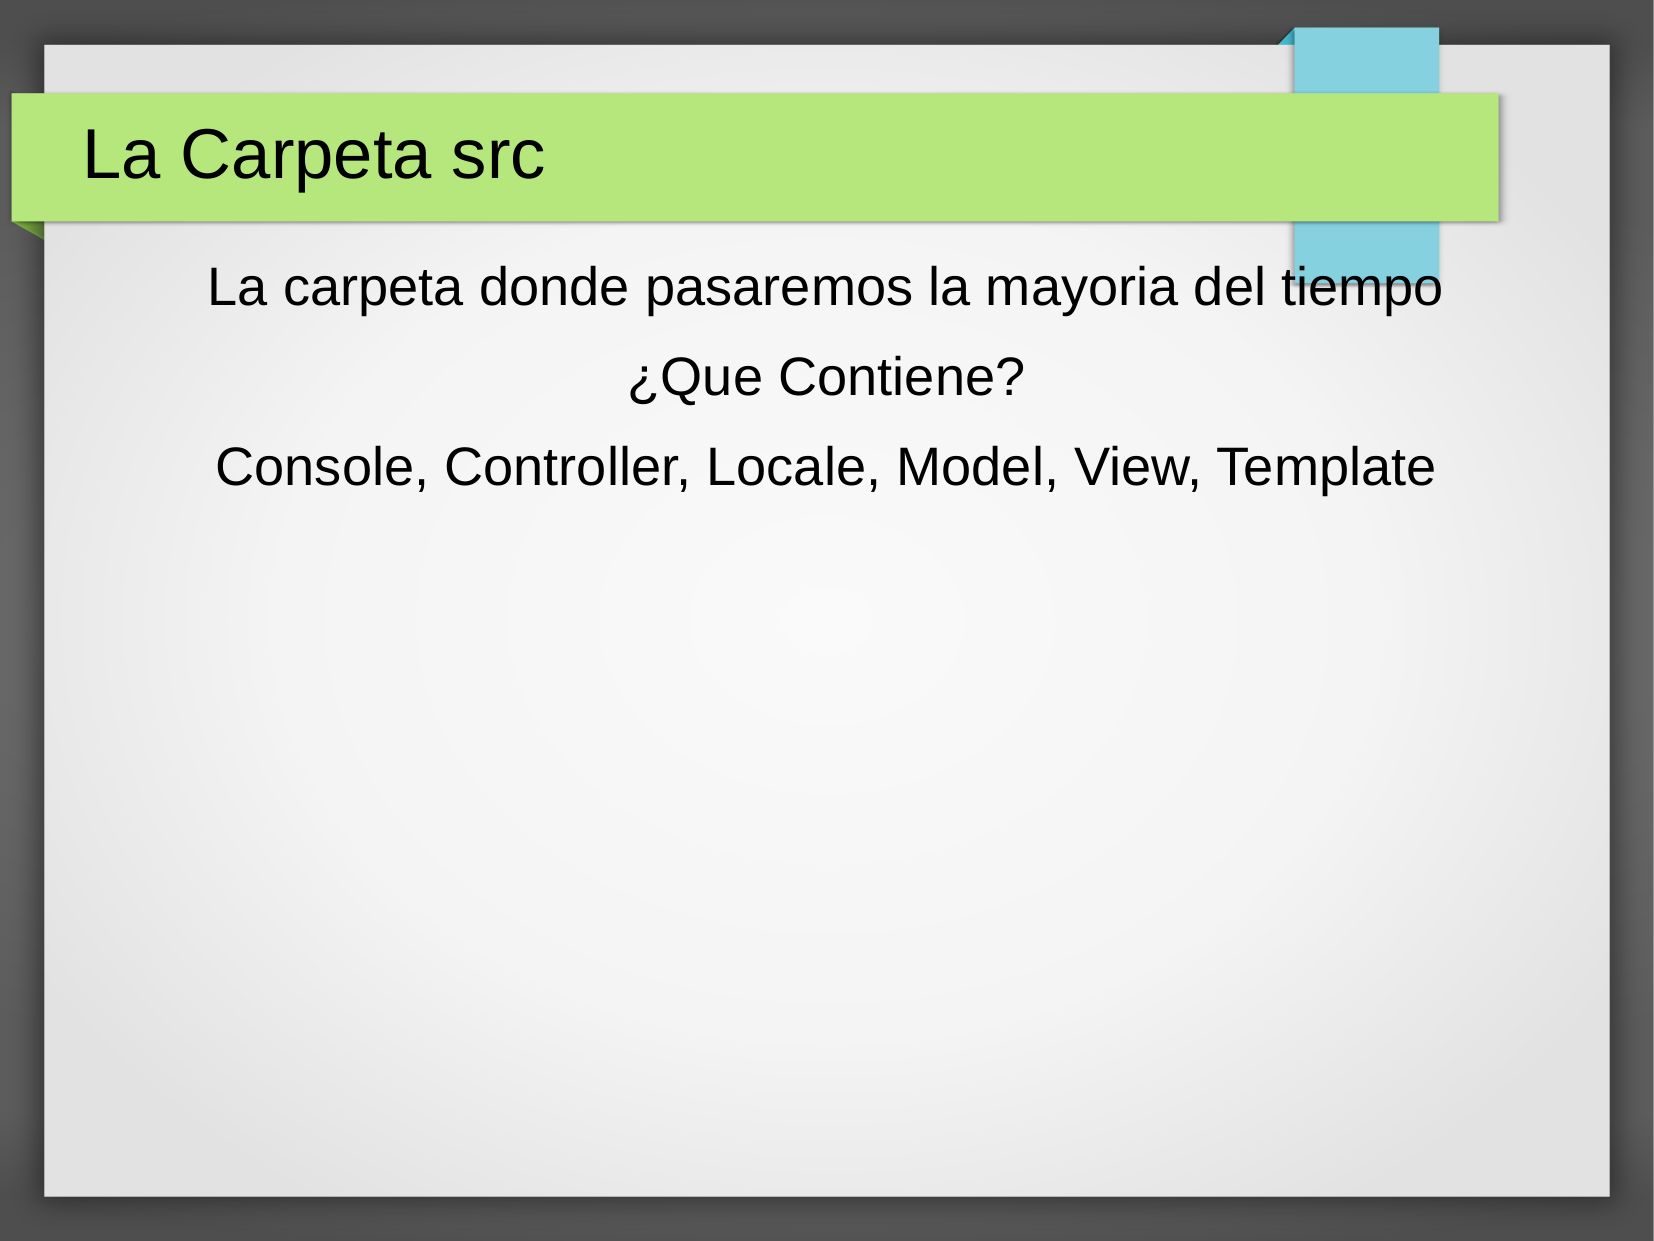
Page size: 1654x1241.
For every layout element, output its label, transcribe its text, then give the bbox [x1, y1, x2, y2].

list La carpeta donde pasaremos la mayoria del tiempo ¿Que Contiene? Console, Controller, Locale, Model, View, Template [82, 256, 1571, 815]
picture [0, 0, 1654, 1241]
title La Carpeta src [82, 94, 1264, 213]
